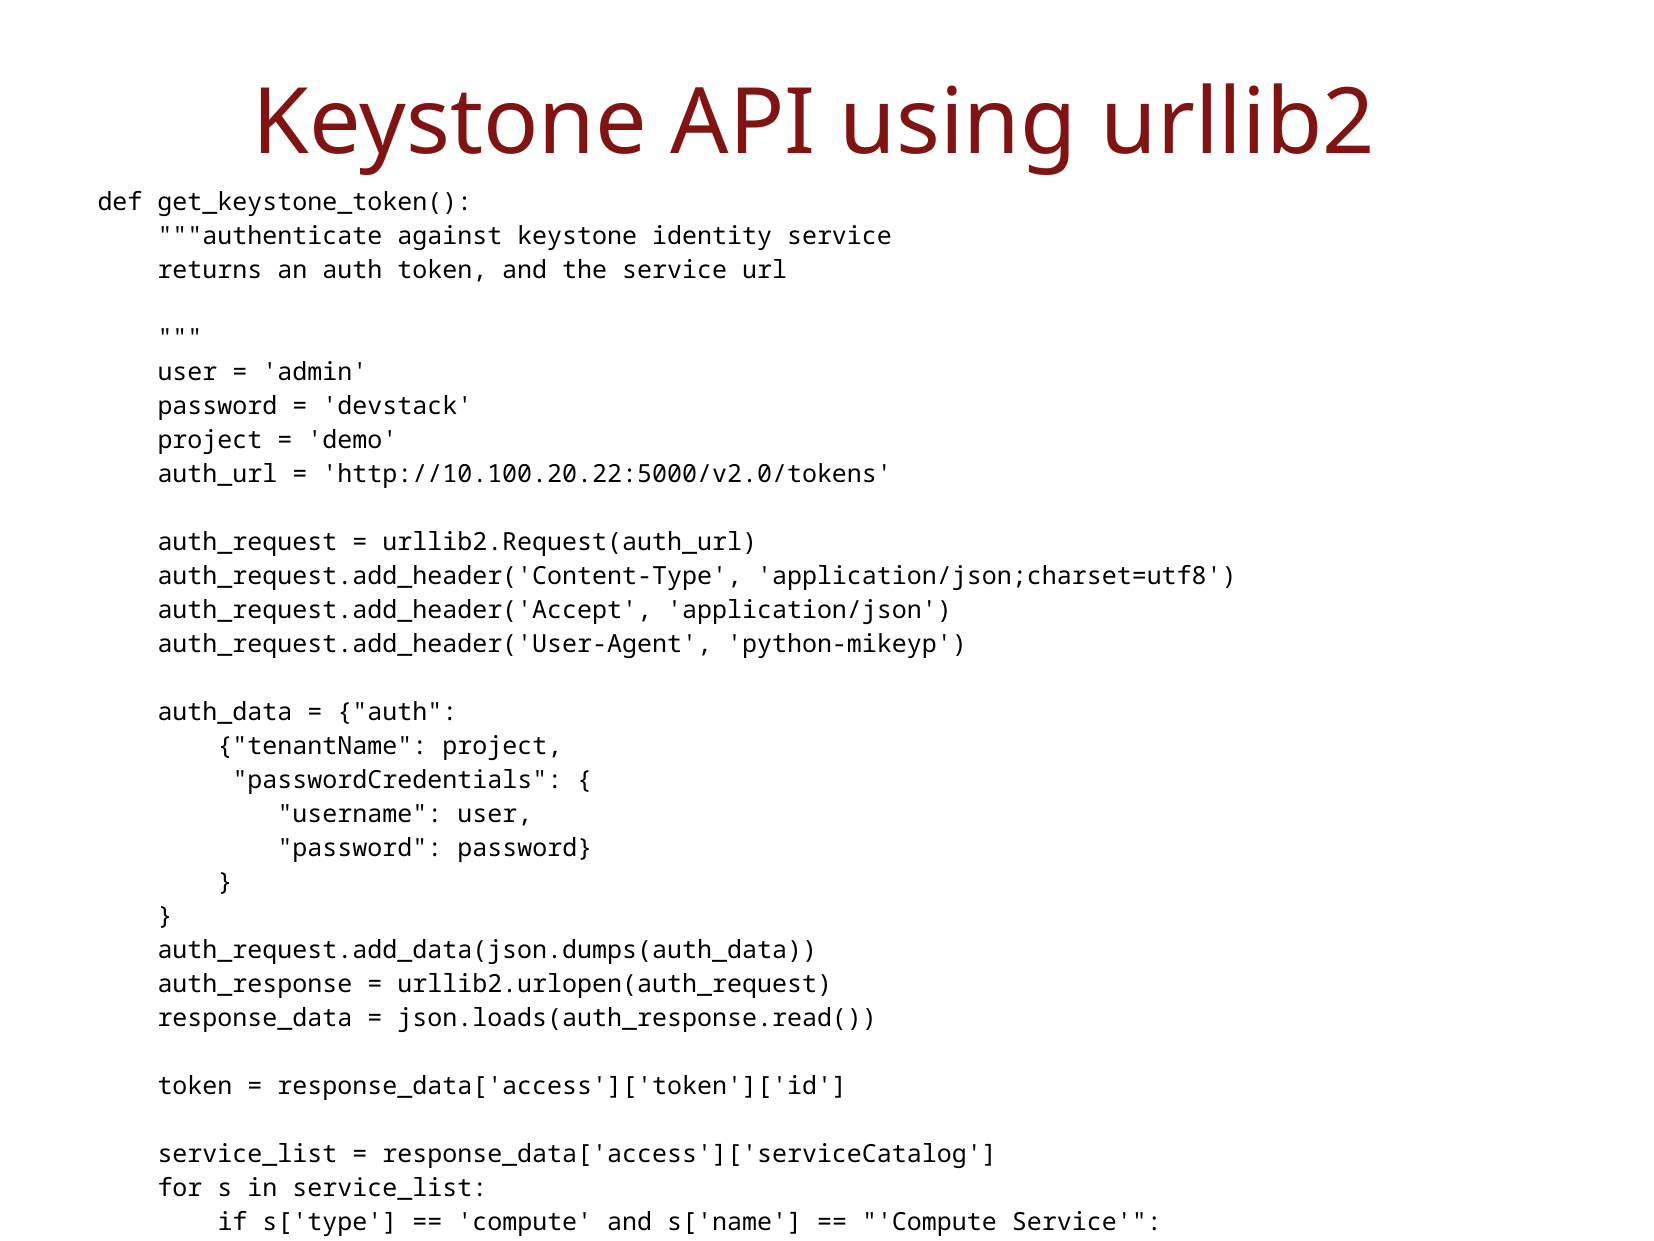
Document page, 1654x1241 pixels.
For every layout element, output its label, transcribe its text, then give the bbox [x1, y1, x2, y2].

title Keystone API using urllib2 [82, 56, 1571, 176]
text_box def get_keystone_token(): """authenticate against keystone identity service returns an auth token, and the service url """ user = 'admin' password = 'devstack' project = 'demo' auth_url = 'http://10.100.20.22:5000/v2.0/tokens' auth_request = urllib2.Request(auth_url) auth_request.add_header('Content-Type', 'application/json;charset=utf8') auth_request.add_header('Accept', 'application/json') auth_request.add_header('User-Agent', 'python-mikeyp') auth_data = {"auth": {"tenantName": project, "passwordCredentials": { "username": user, "password": password} } } auth_request.add_data(json.dumps(auth_data)) auth_response = urllib2.urlopen(auth_request) response_data = json.loads(auth_response.read()) token = response_data['access']['token']['id'] service_list = response_data['access']['serviceCatalog'] for s in service_list: if s['type'] == 'compute' and s['name'] == "'Compute Service'": break nova_url = s['endpoints'][0]['publicURL'] return (token, nova_url) [82, 176, 1654, 1206]
